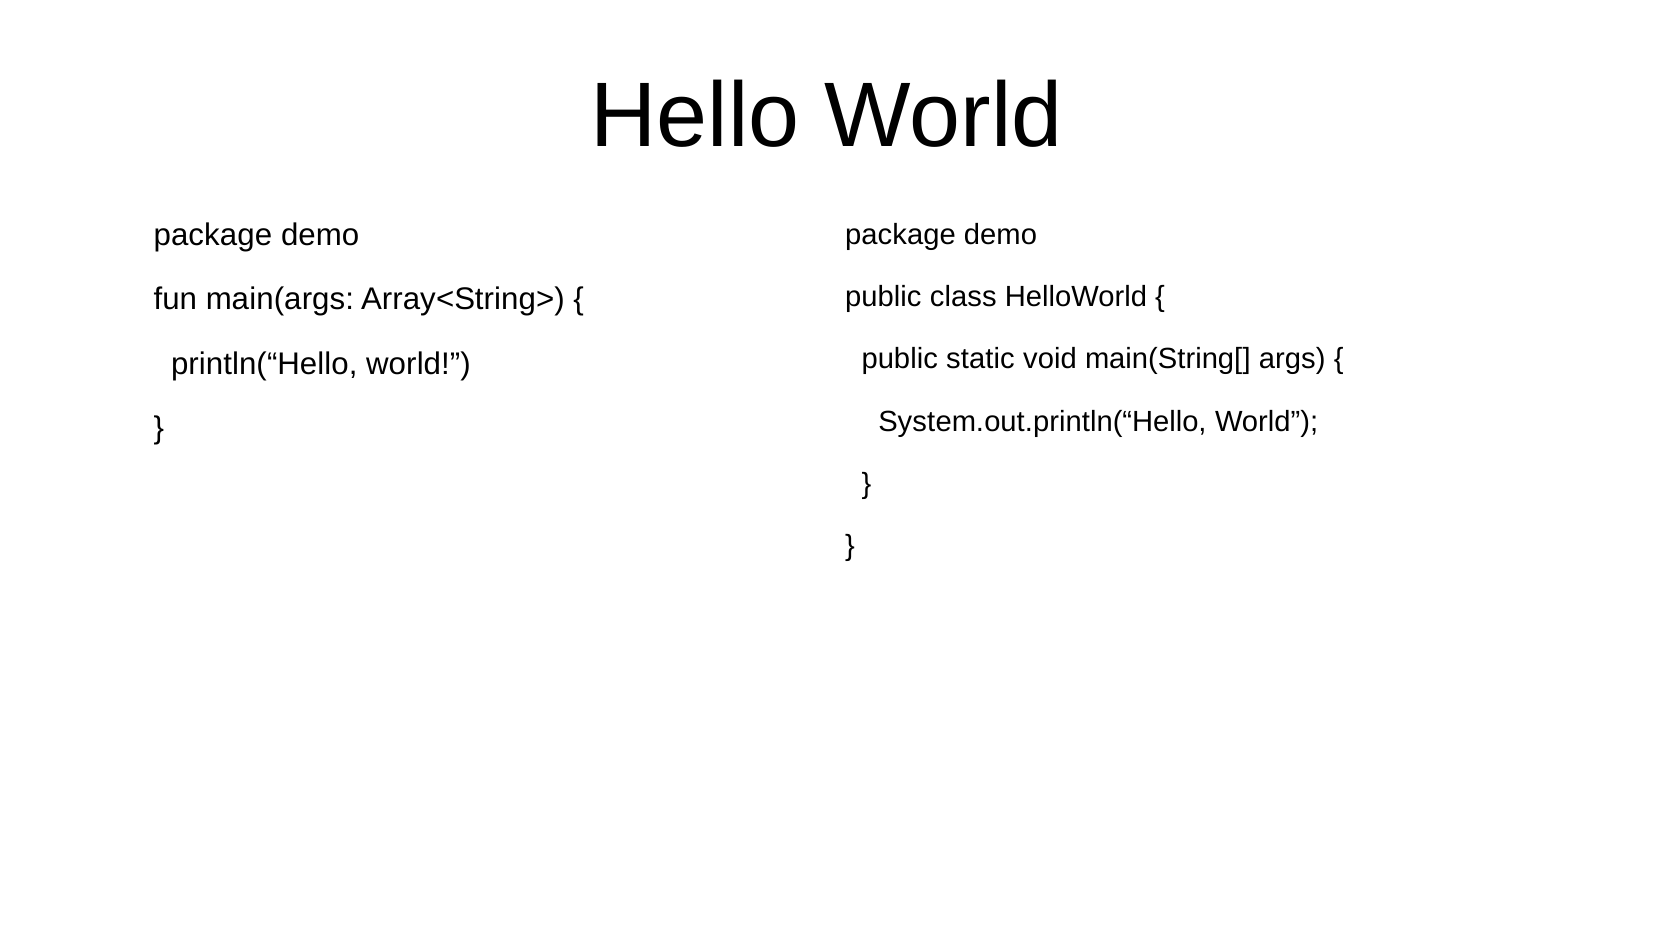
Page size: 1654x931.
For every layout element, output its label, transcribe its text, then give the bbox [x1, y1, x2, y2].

title Hello World [82, 37, 1571, 193]
list package demo public class HelloWorld { public static void main(String[] args) { System.out.println(“Hello, World”); } } [845, 217, 1572, 758]
list package demo fun main(args: Array<String>) { println(“Hello, world!”) } [82, 217, 809, 758]
